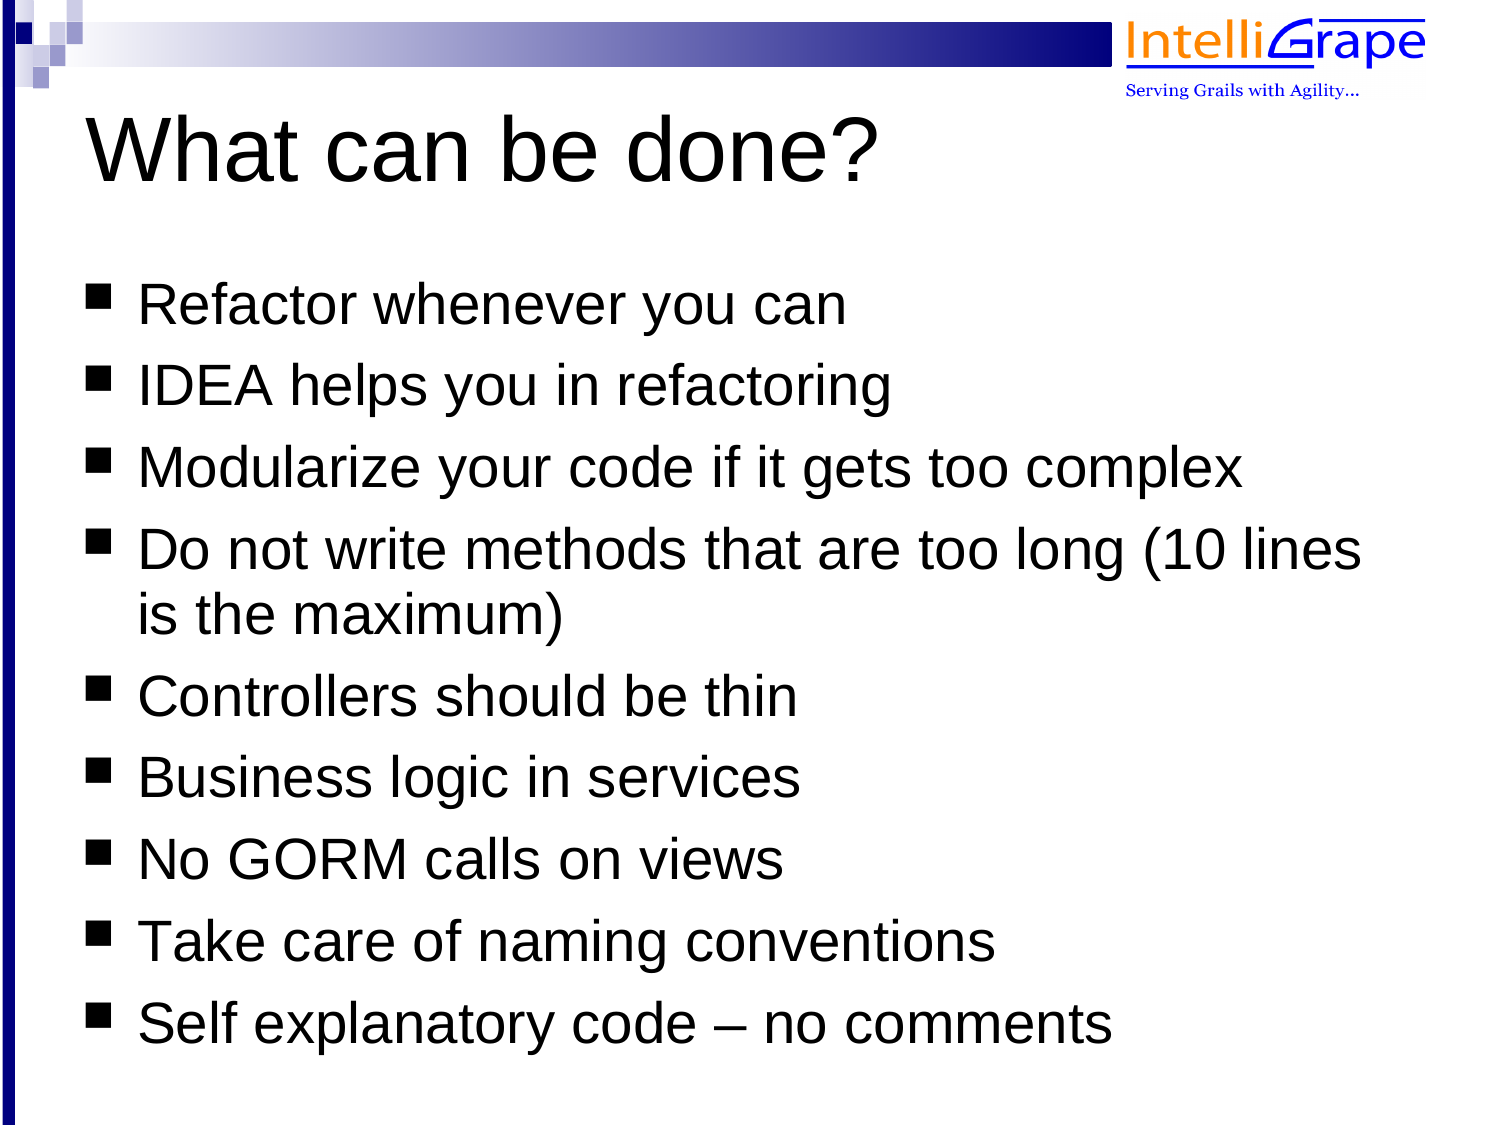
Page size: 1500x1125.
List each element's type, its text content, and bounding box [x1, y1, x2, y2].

picture [1125, 12, 1425, 100]
text_box Refactor whenever you can IDEA helps you in refactoring Modularize your code if it gets too complex Do not write methods that are too long (10 lines is the maximum) Controllers should be thin Business logic in services No GORM calls on views Take care of naming conventions Self explanatory code – no comments [67, 259, 1418, 1052]
text_box What can be done? [70, 34, 1421, 260]
